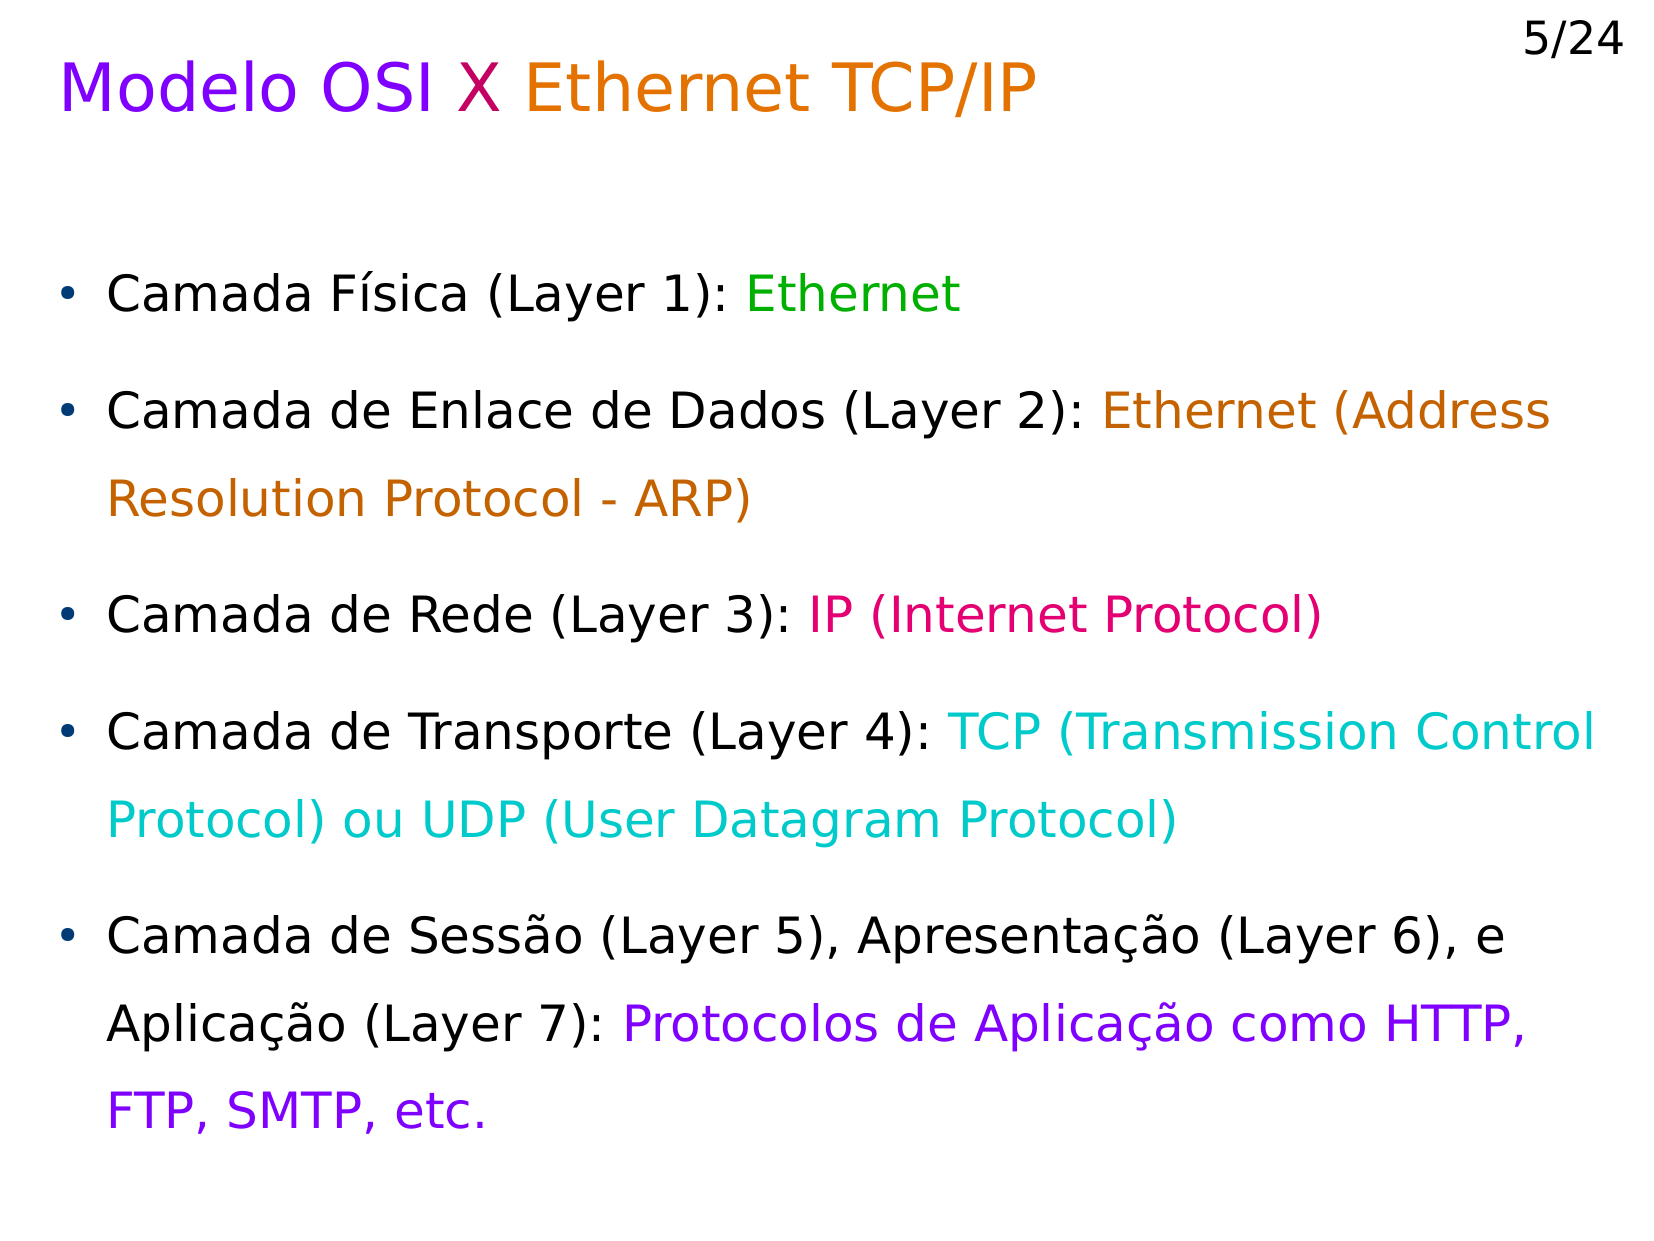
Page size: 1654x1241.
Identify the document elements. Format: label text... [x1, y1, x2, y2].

title Modelo OSI X Ethernet TCP/IP [59, 29, 1625, 148]
list Camada Física (Layer 1): Ethernet Camada de Enlace de Dados (Layer 2): Ethernet (Address Resolution Protocol - ARP) Camada de Rede (Layer 3): IP (Internet Protocol) Camada de Transporte (Layer 4): TCP (Transmission Control Protocol) ou UDP (User Datagram Protocol) Camada de Sessão (Layer 5), Apresentação (Layer 6), e Aplicação (Layer 7): Protocolos de Aplicação como HTTP, FTP, SMTP, etc. [59, 236, 1625, 1211]
